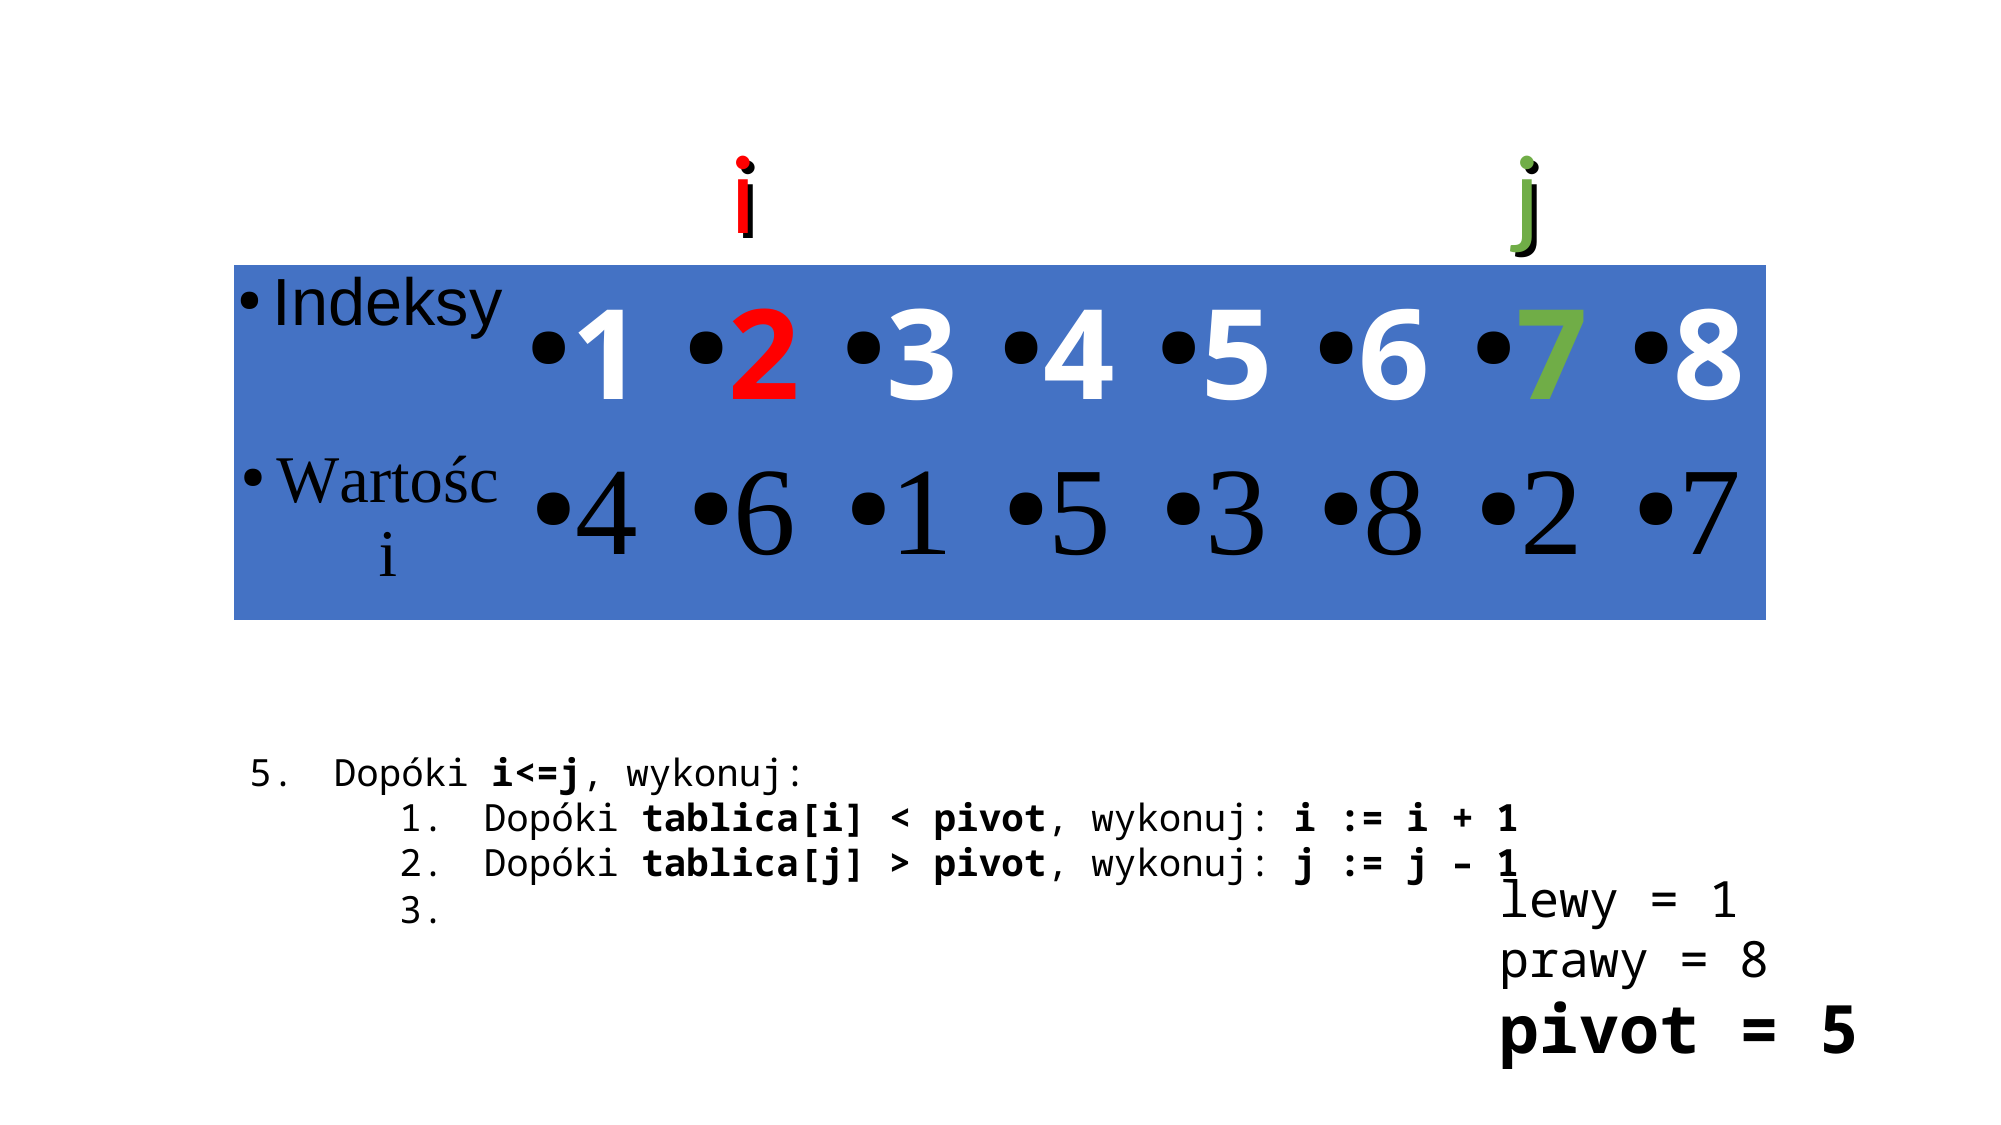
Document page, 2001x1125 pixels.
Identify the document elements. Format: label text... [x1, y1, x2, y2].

table_cell 2 [1451, 443, 1608, 620]
table_cell 7 [1608, 443, 1766, 620]
table_cell Wartości [234, 443, 506, 620]
table_cell 3 [1136, 443, 1293, 620]
table_cell 1 [821, 443, 978, 620]
text_box i [716, 114, 772, 264]
text_box j [1499, 114, 1556, 264]
table_cell 4 [506, 443, 663, 620]
text_box Dopóki i<=j, wykonuj: Dopóki tablica[i] < pivot, wykonuj: i := i + 1 Dopóki tablica[j] > pivot, wykonuj: j := j – 1 [234, 740, 1382, 938]
table_header 3 [821, 265, 978, 443]
table_cell 5 [978, 443, 1136, 620]
table_header Indeksy [234, 265, 506, 443]
table_header 2 [663, 265, 821, 443]
table_cell 6 [663, 443, 821, 620]
table_header 8 [1608, 265, 1766, 443]
table_cell 8 [1293, 443, 1451, 620]
table_header 5 [1136, 265, 1293, 443]
table_header 4 [978, 265, 1136, 443]
table_header 7 [1451, 265, 1608, 443]
table_header 6 [1293, 265, 1451, 443]
text_box lewy = 1 prawy = 8 pivot = 5 [1484, 859, 1849, 1077]
table_header 1 [506, 265, 663, 443]
